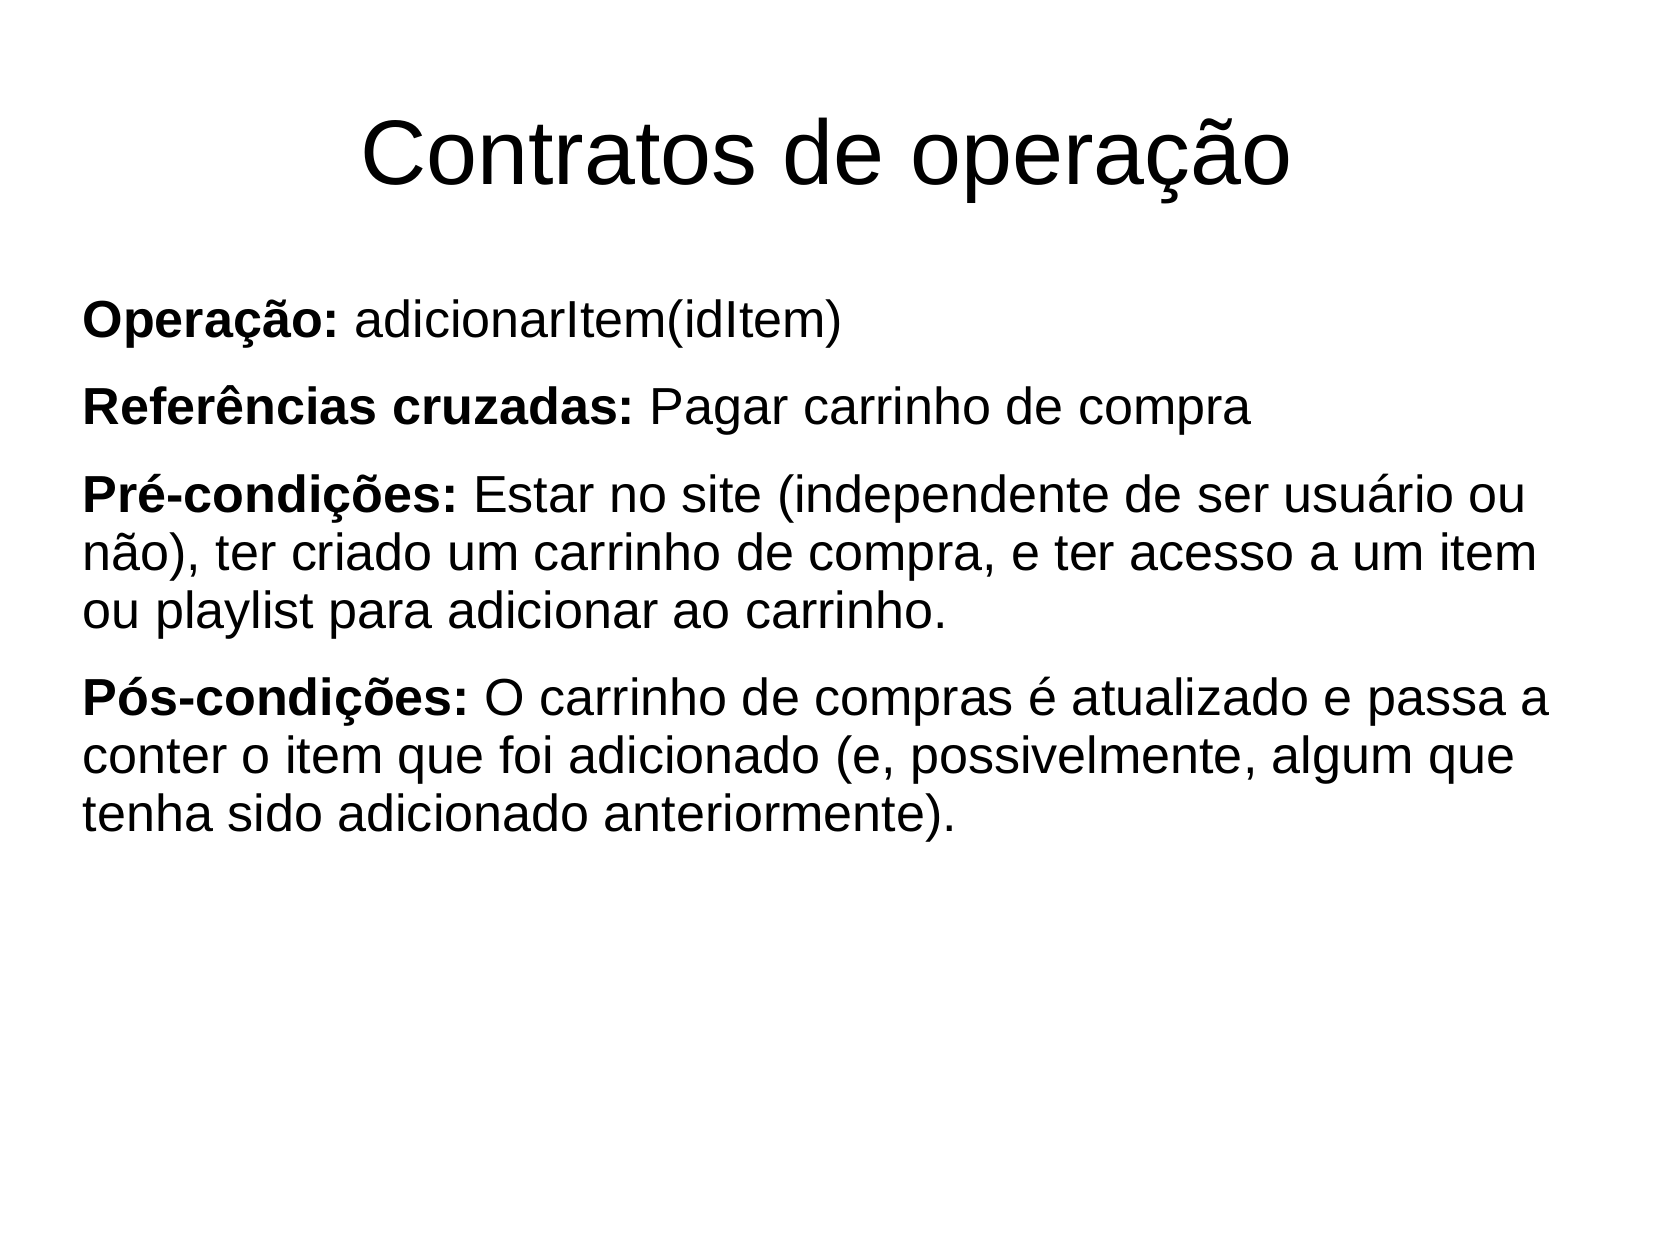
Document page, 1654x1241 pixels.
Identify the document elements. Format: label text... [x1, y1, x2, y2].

title Contratos de operação [82, 0, 1571, 290]
list Operação: adicionarItem(idItem) Referências cruzadas: Pagar carrinho de compra Pré-condições: Estar no site (independente de ser usuário ou não), ter criado um carrinho de compra, e ter acesso a um item ou playlist para adicionar ao carrinho. Pós-condições: O carrinho de compras é atualizado e passa a conter o item que foi adicionado (e, possivelmente, algum que tenha sido adicionado anteriormente). [82, 290, 1571, 1010]
